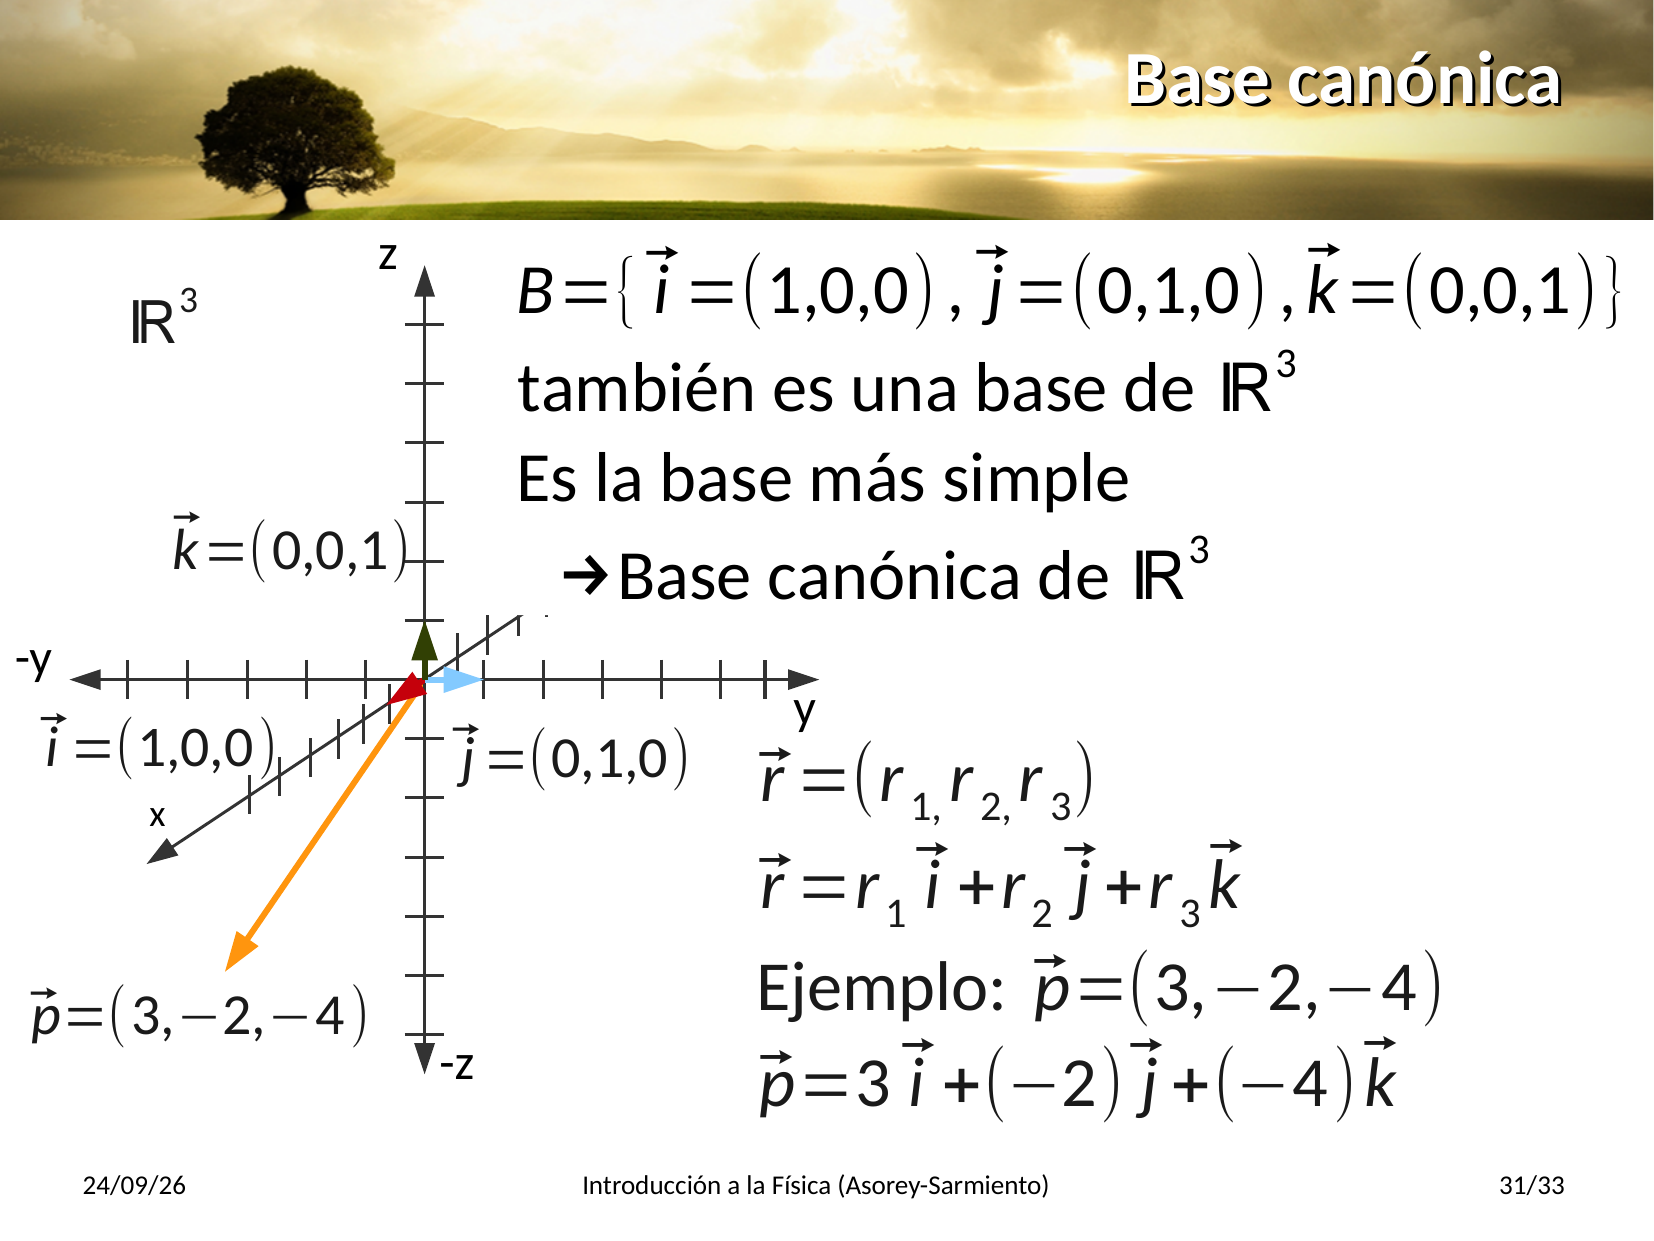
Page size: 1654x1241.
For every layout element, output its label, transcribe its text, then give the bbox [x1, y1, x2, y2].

text_box y [778, 679, 841, 735]
text_box -y [0, 630, 77, 710]
chart [31, 709, 284, 784]
chart [124, 276, 204, 356]
chart [165, 508, 417, 586]
title Base canónica [75, 19, 1564, 151]
chart [444, 720, 698, 795]
picture [0, 0, 1654, 220]
text_box z [363, 225, 422, 305]
text_box -z [424, 1034, 499, 1115]
chart [750, 735, 1452, 1126]
text_box x [134, 790, 196, 871]
chart [510, 240, 1636, 619]
chart [22, 978, 376, 1051]
